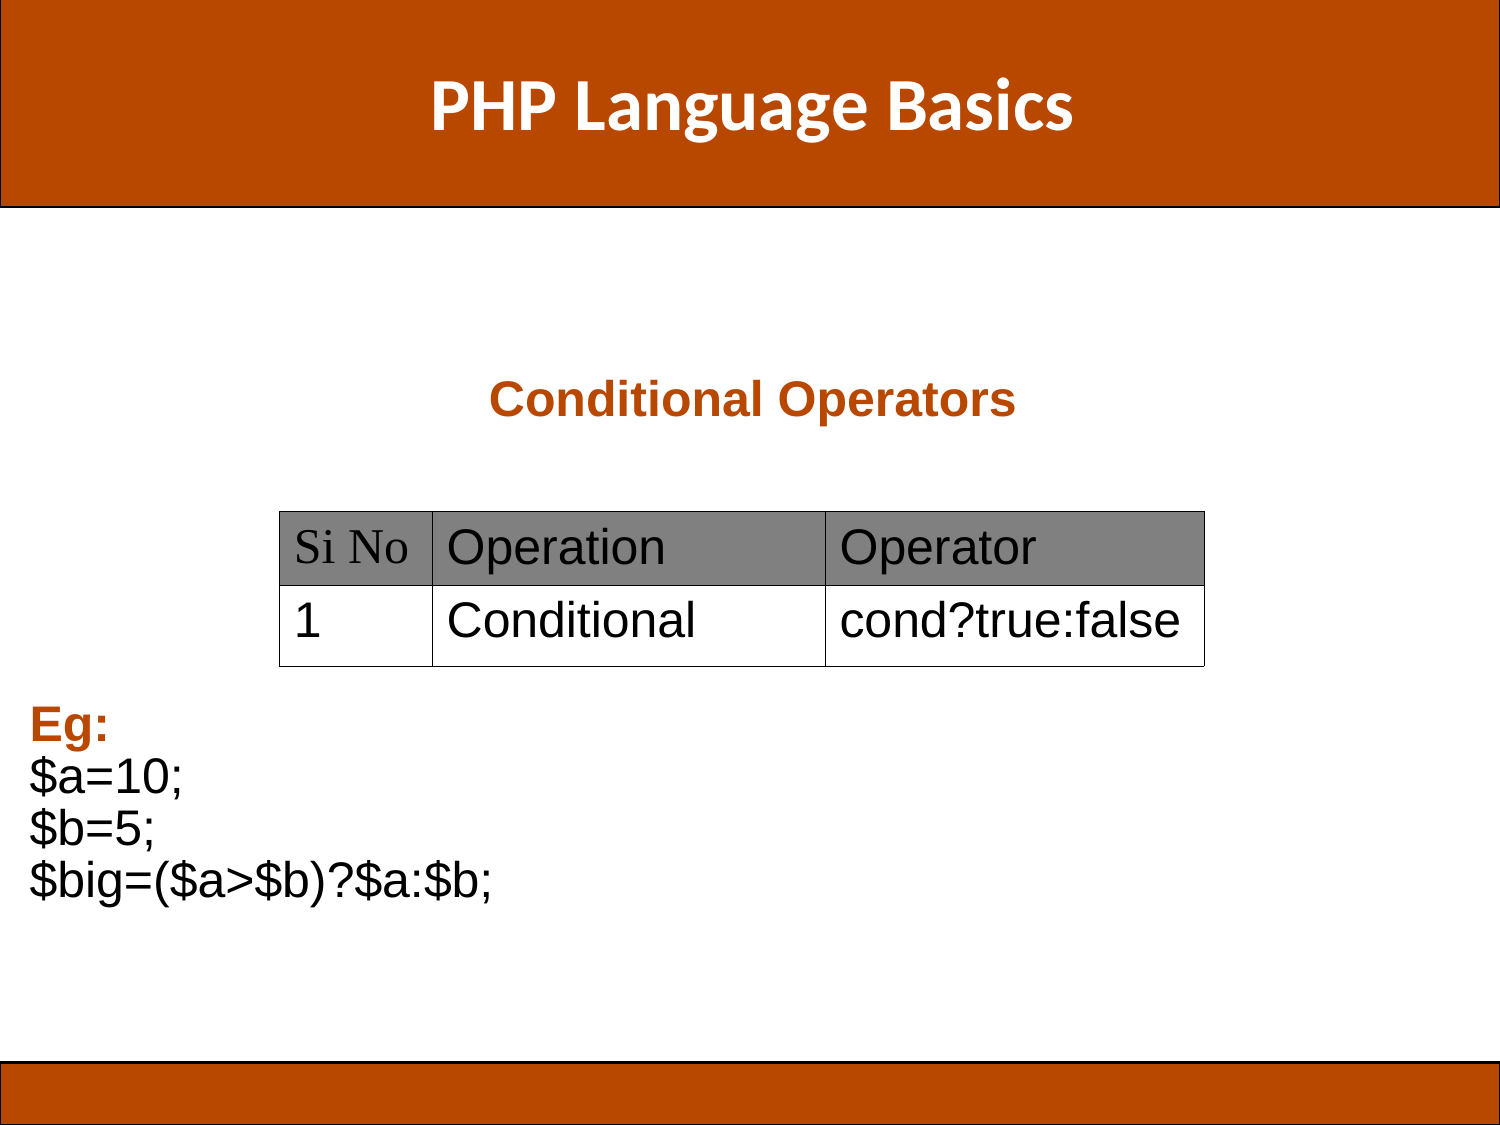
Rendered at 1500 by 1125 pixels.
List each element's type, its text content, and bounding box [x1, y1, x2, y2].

text_box Conditional Operators [295, 359, 1211, 443]
table_header Operator [826, 512, 1204, 585]
table_cell cond?true:false [826, 586, 1204, 666]
text_box PHP Language Basics [295, 66, 1211, 154]
table_header Operation [433, 512, 825, 585]
table_cell Conditional [433, 586, 825, 666]
text_box Eg: $a=10; $b=5; $big=($a>$b)?$a:$b; [29, 698, 945, 910]
table_header Si No [280, 512, 432, 585]
table_cell 1 [280, 586, 432, 666]
